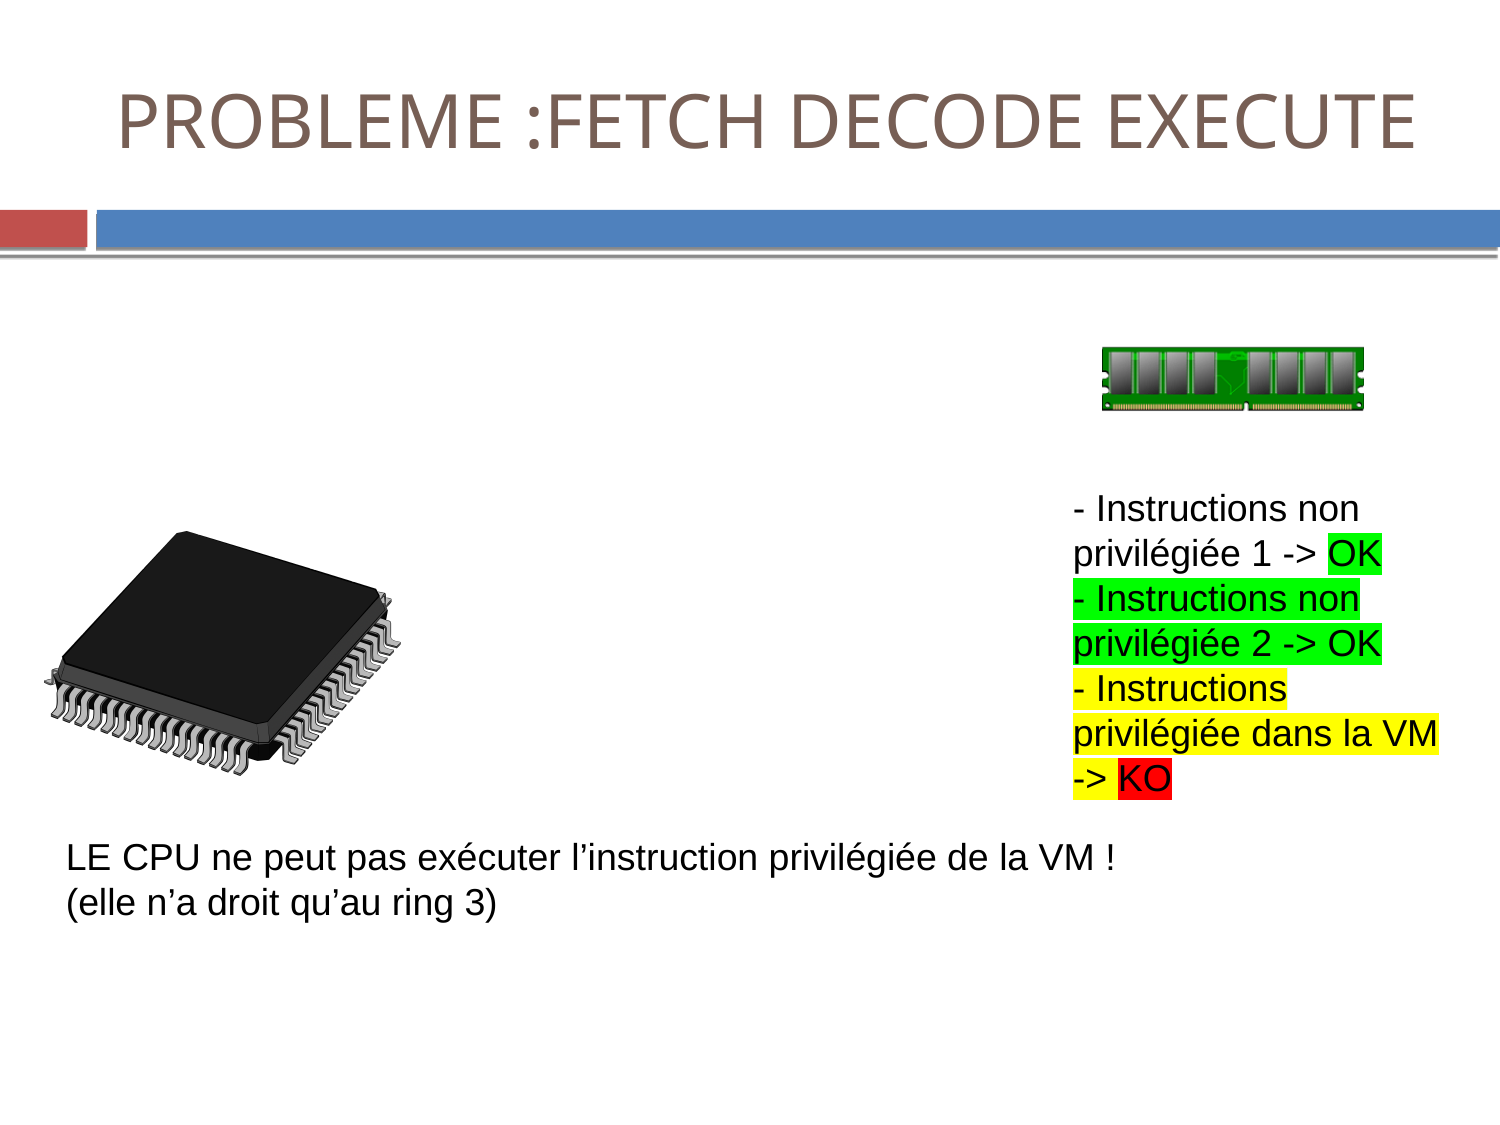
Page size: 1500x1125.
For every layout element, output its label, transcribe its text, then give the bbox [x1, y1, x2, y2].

picture [1102, 314, 1364, 444]
text_box - Instructions non privilégiée 1 -> OK - Instructions non privilégiée 2 -> OK - Instructions privilégiée dans la VM -> KO [1058, 476, 1456, 807]
picture [44, 531, 401, 776]
text_box LE CPU ne peut pas exécuter l’instruction privilégiée de la VM ! (elle n’a droit qu’au ring 3) [51, 825, 1142, 930]
text_box PROBLEME :FETCH DECODE EXECUTE [100, 37, 1438, 200]
